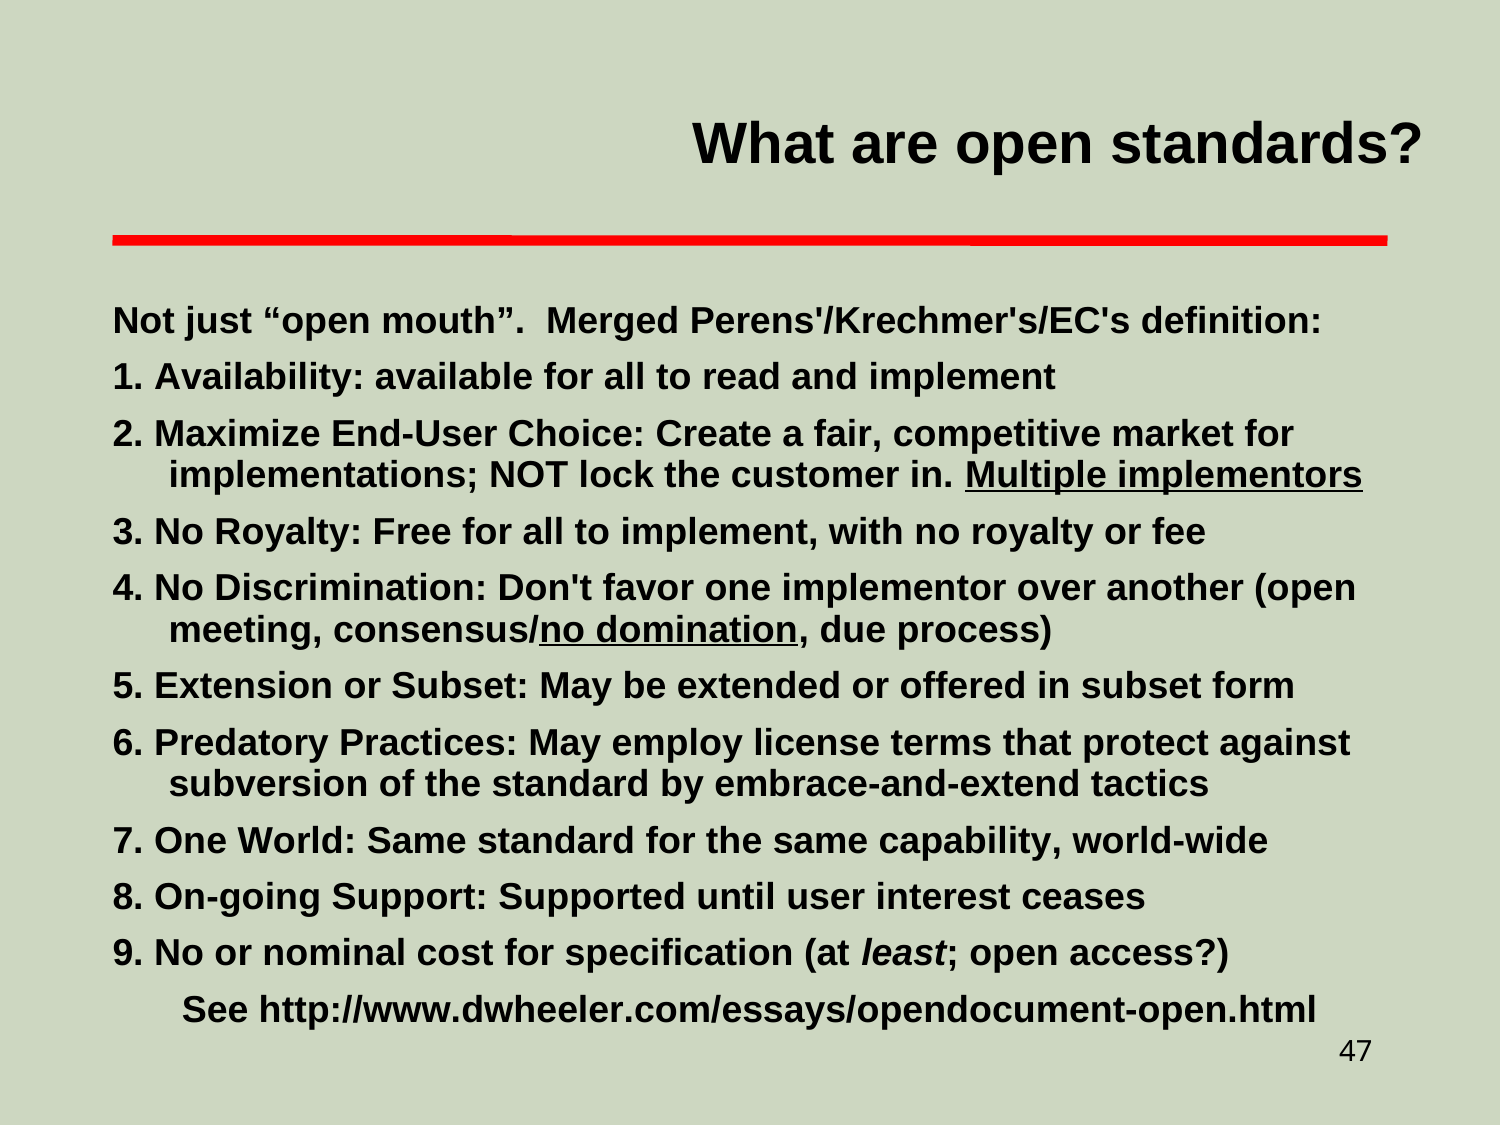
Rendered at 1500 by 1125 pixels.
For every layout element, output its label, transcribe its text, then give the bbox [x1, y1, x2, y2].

title What are open standards? [375, 74, 1426, 213]
list Not just “open mouth”. Merged Perens'/Krechmer's/EC's definition: 1. Availability: available for all to read and implement 2. Maximize End-User Choice: Create a fair, competitive market for implementations; NOT lock the customer in. Multiple implementors 3. No Royalty: Free for all to implement, with no royalty or fee 4. No Discrimination: Don't favor one implementor over another (open meeting, consensus/no domination, due process) 5. Extension or Subset: May be extended or offered in subset form 6. Predatory Practices: May employ license terms that protect against subversion of the standard by embrace-and-extend tactics 7. One World: Same standard for the same capability, world-wide 8. On-going Support: Supported until user interest ceases 9. No or nominal cost for specification (at least; open access?) See http://www.dwheeler.com/essays/opendocument-open.html [112, 299, 1388, 1111]
